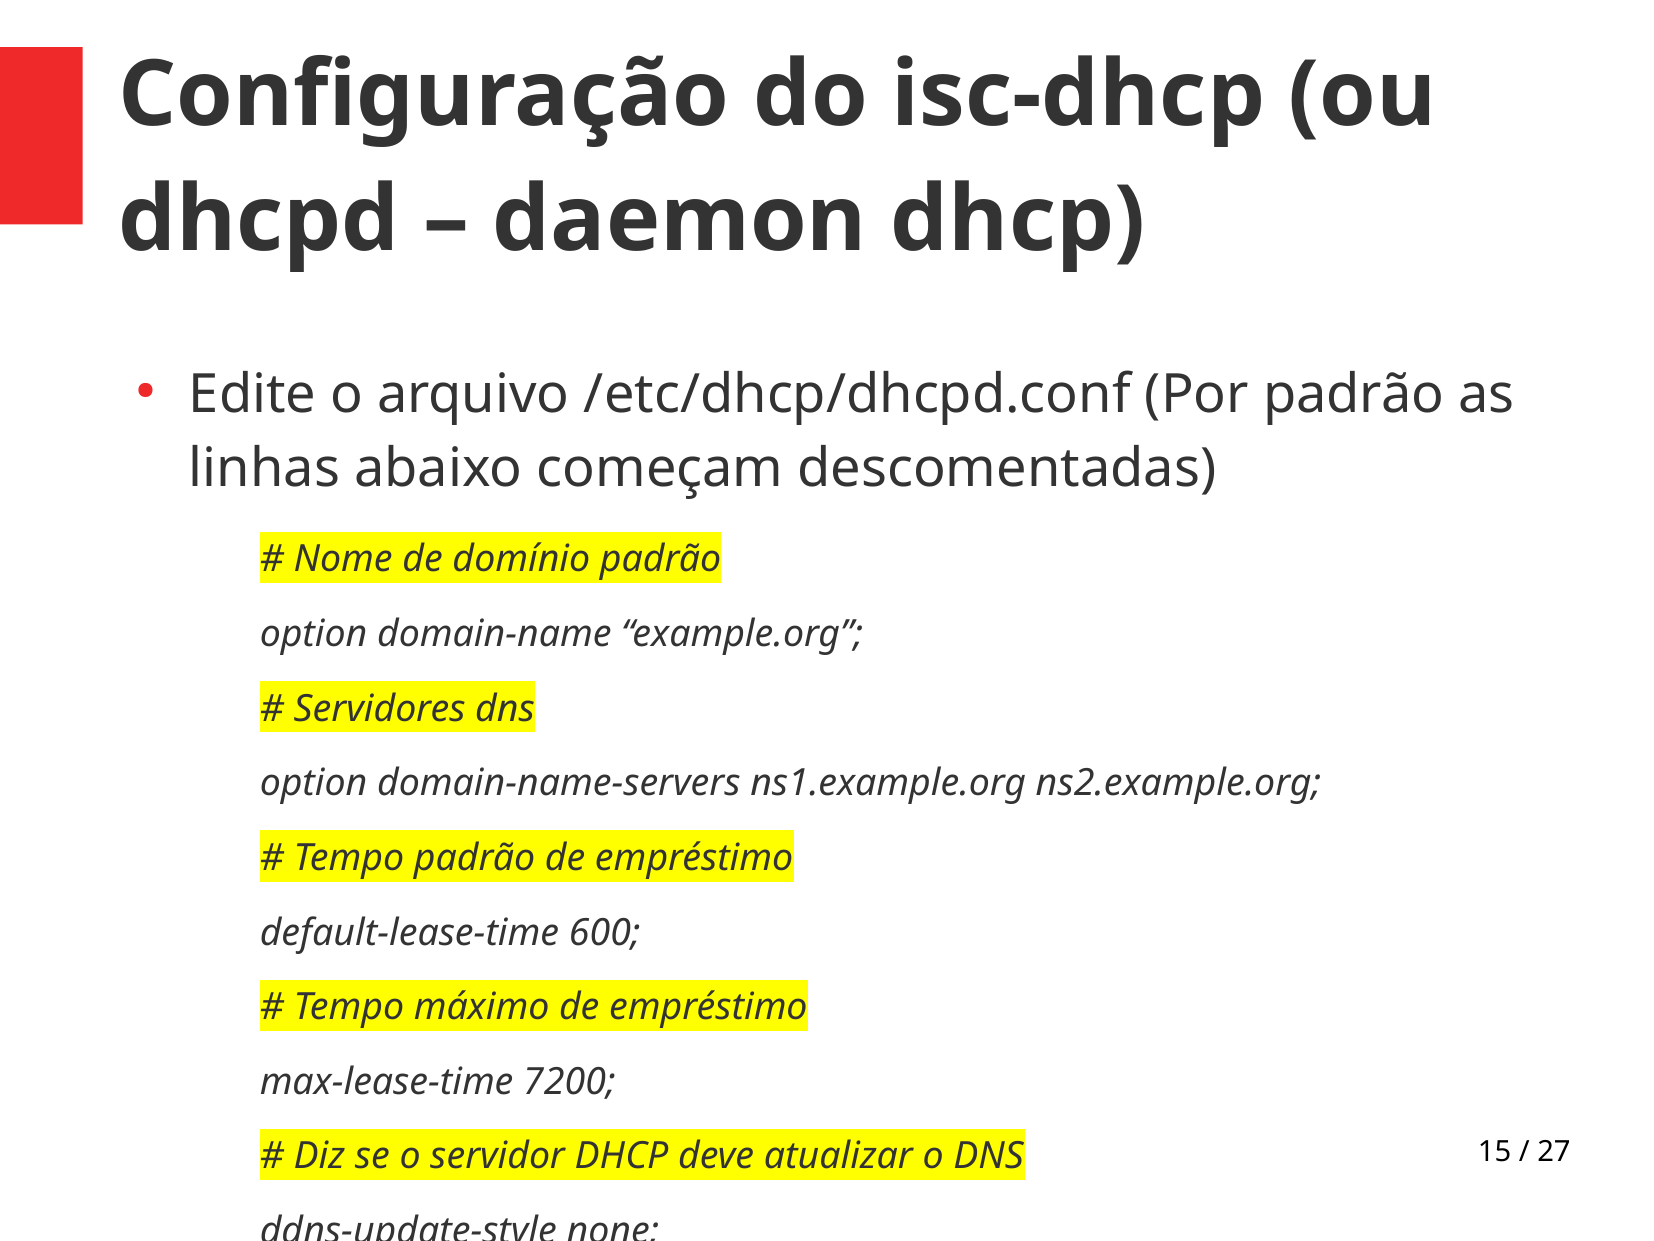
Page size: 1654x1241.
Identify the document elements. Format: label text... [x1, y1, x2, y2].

title Configuração do isc-dhcp (ou dhcpd – daemon dhcp) [118, 45, 1571, 260]
list Edite o arquivo /etc/dhcp/dhcpd.conf (Por padrão as linhas abaixo começam descomentadas) # Nome de domínio padrão option domain-name “example.org”; # Servidores dns option domain-name-servers ns1.example.org ns2.example.org; # Tempo padrão de empréstimo default-lease-time 600; # Tempo máximo de empréstimo max-lease-time 7200; # Diz se o servidor DHCP deve atualizar o DNS ddns-update-style none; [118, 354, 1536, 1074]
